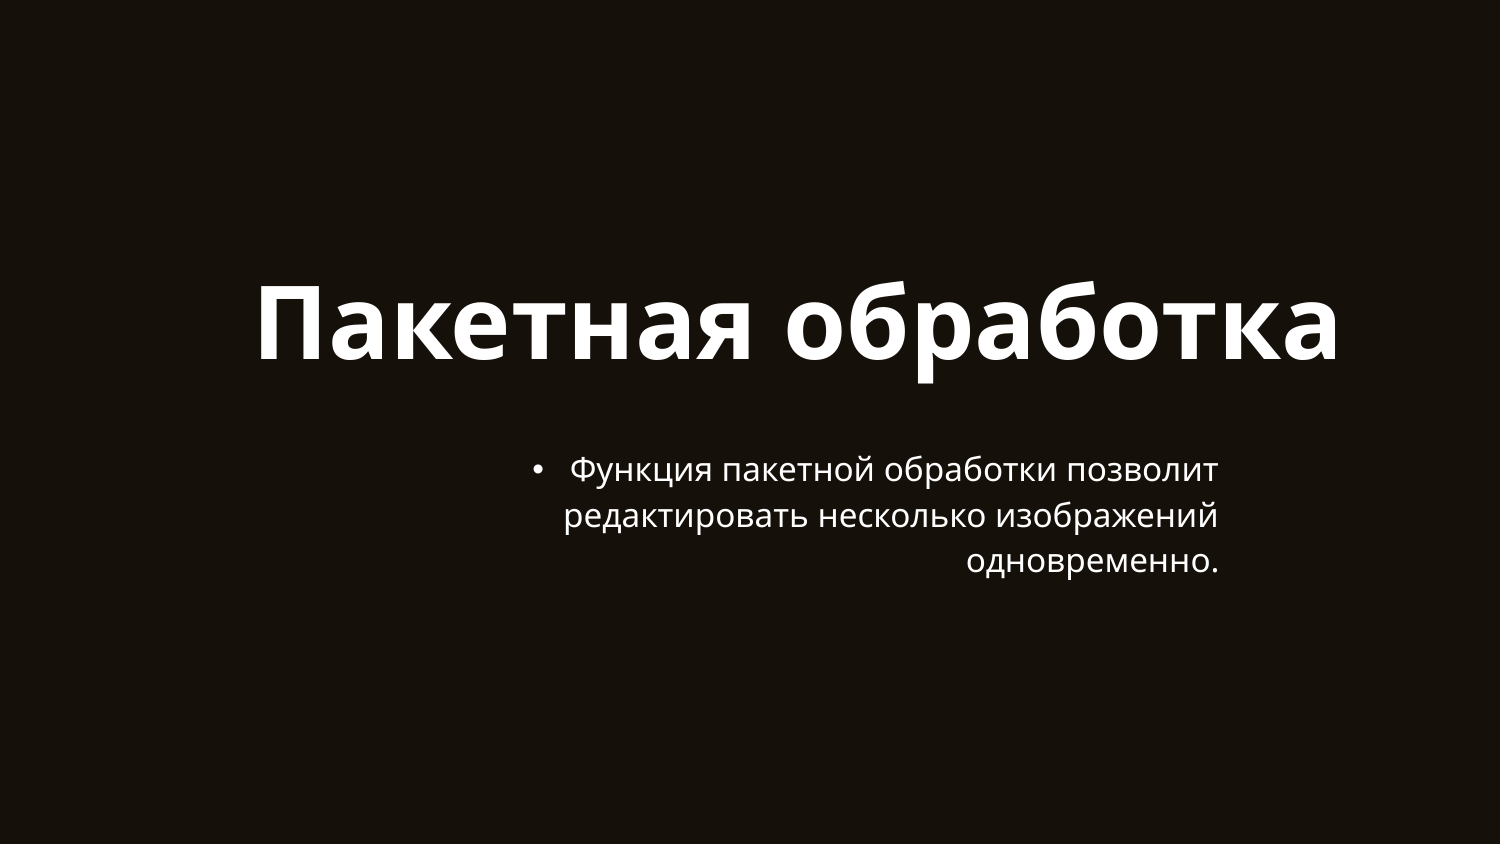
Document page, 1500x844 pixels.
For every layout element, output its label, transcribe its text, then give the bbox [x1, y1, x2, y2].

subtitle Функция пакетной обработки позволит редактировать несколько изображений одновременно. [442, 431, 1372, 743]
title Пакетная обработка [237, 101, 1372, 405]
